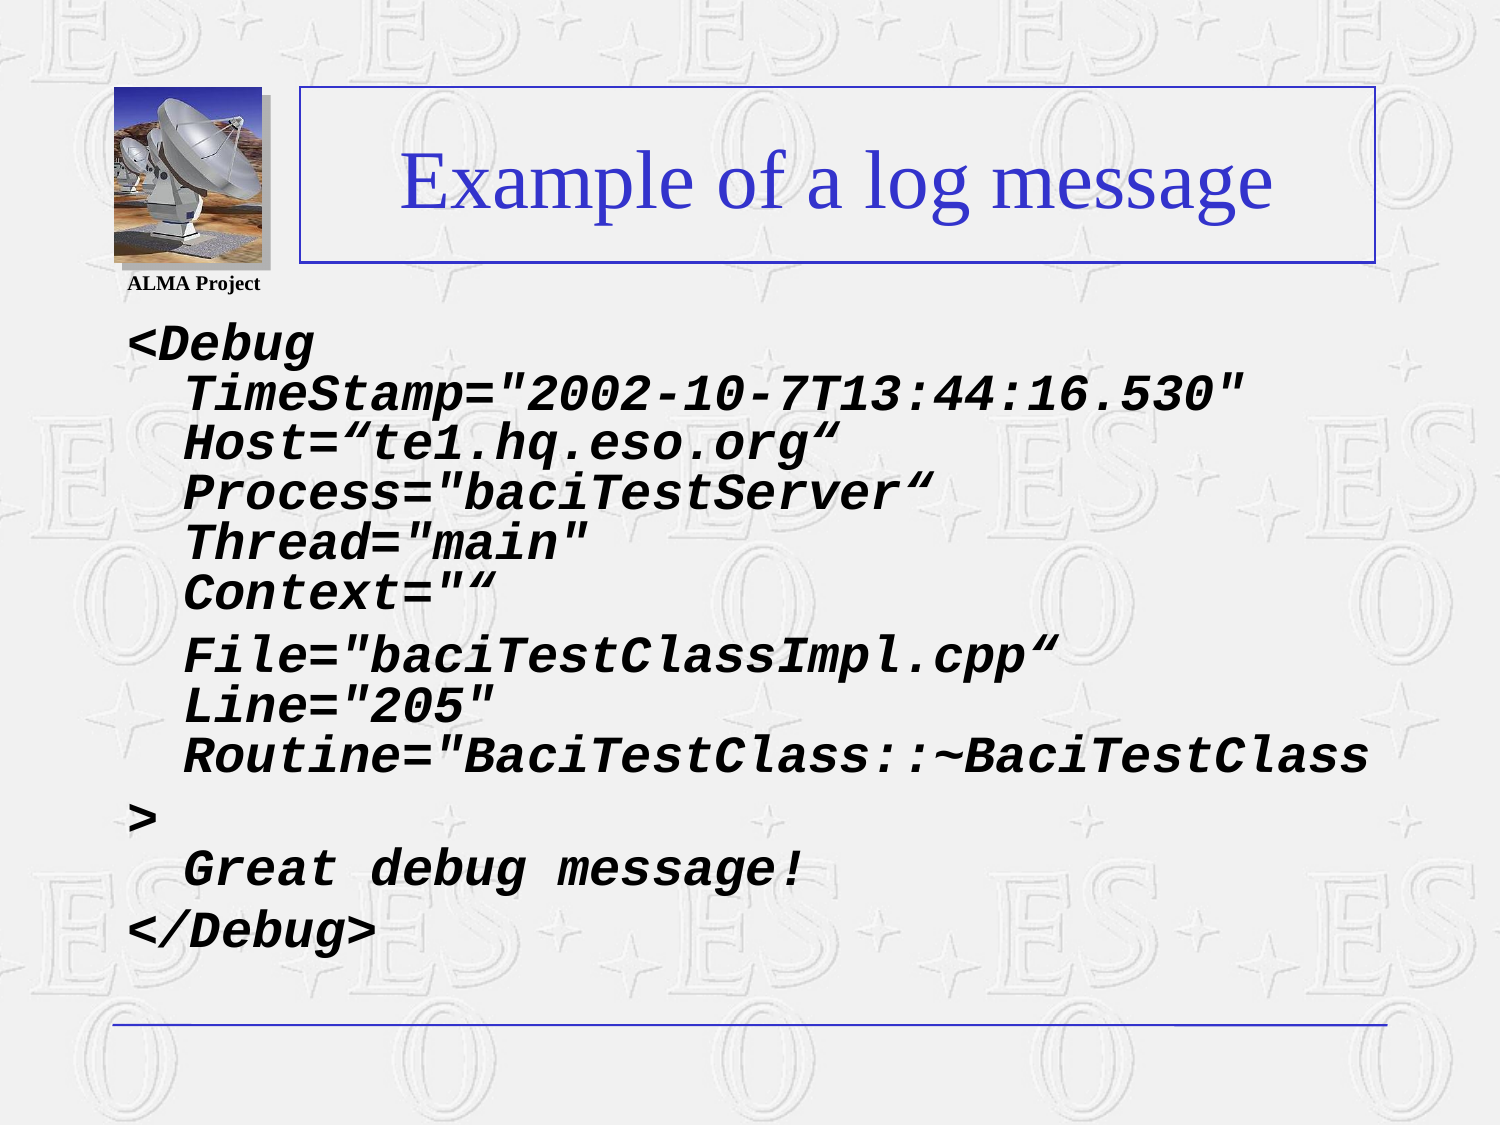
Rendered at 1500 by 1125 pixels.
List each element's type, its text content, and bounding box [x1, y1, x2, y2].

picture [0, 0, 1500, 1125]
list <Debug TimeStamp="2002-10-7T13:44:16.530" Host=“te1.hq.eso.org“ Process="baciTestServer“ Thread="main" Context="“ File="baciTestClassImpl.cpp“ Line="205" Routine="BaciTestClass::~BaciTestClass > Great debug message! </Debug> [112, 312, 1424, 1000]
title Example of a log message [299, 87, 1375, 263]
